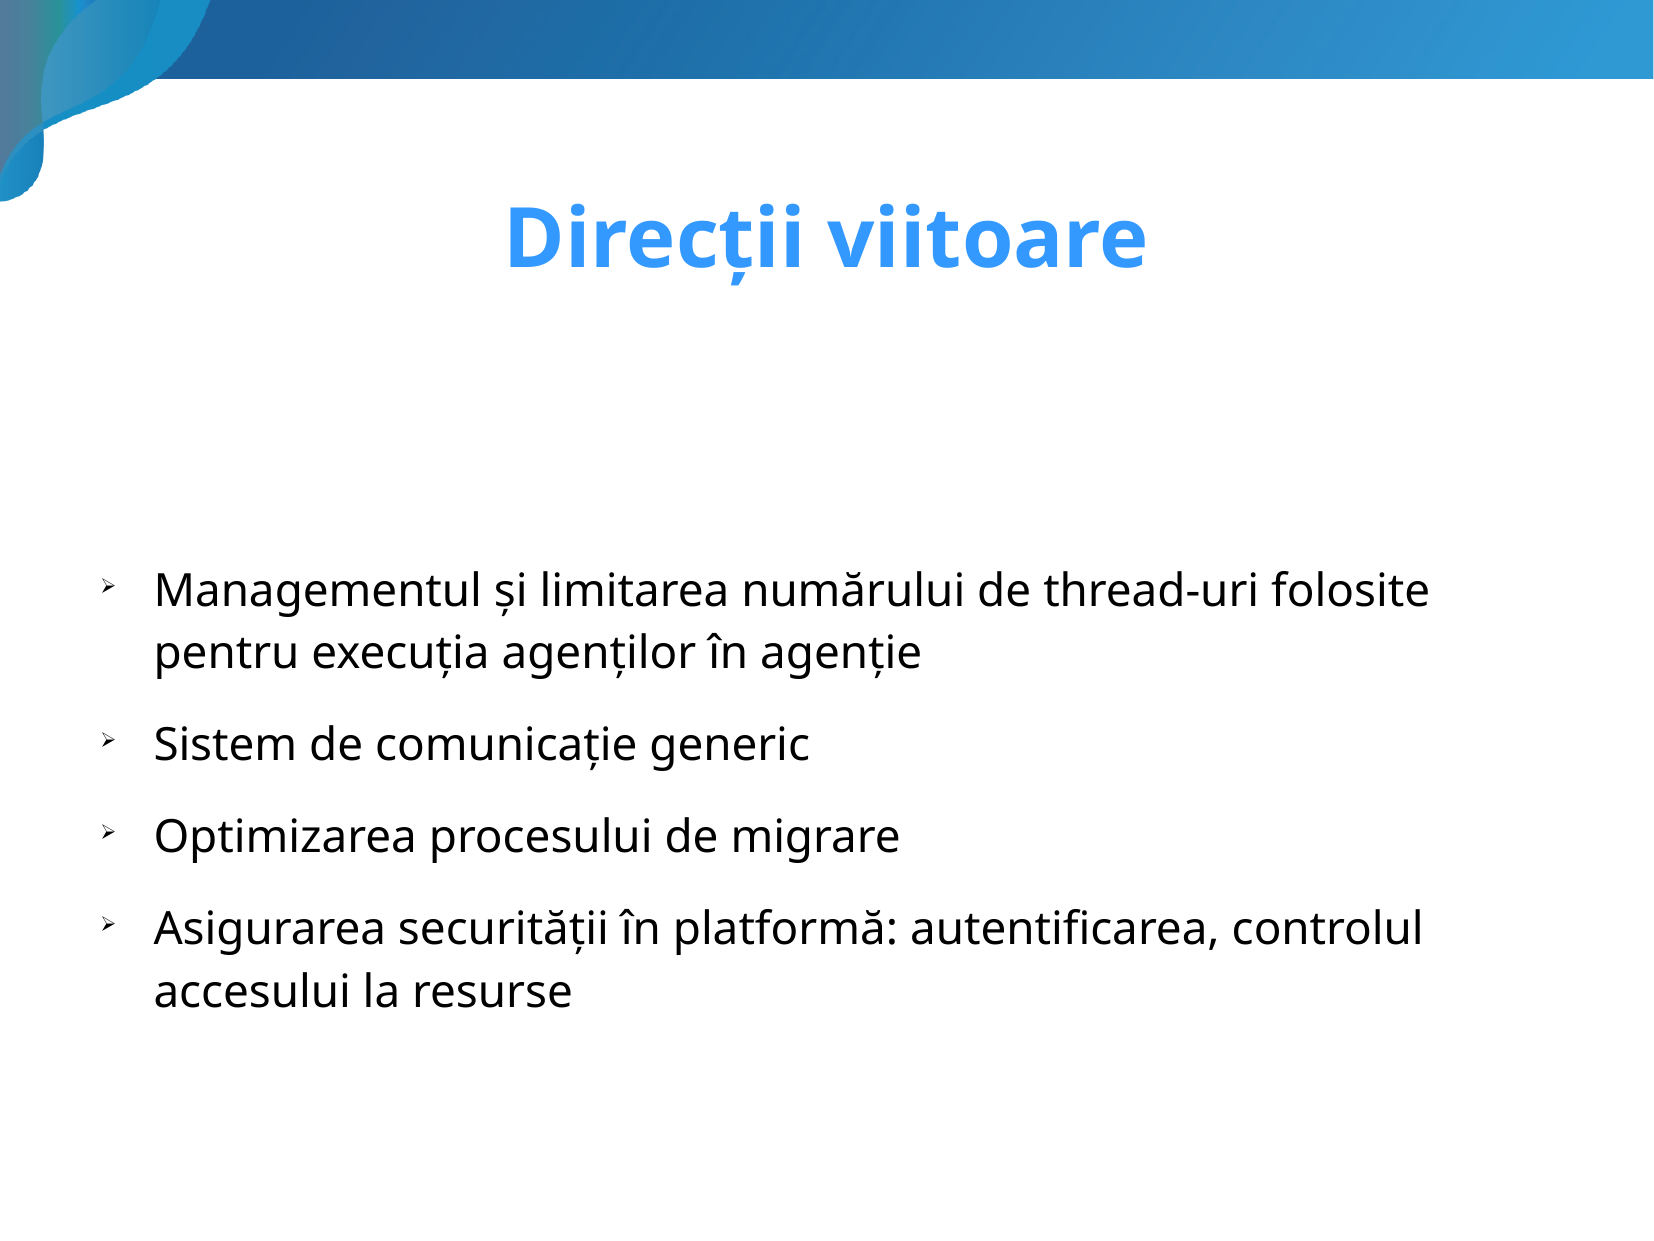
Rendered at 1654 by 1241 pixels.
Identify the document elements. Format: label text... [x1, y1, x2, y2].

list Managementul și limitarea numărului de thread-uri folosite pentru execuția agenților în agenție Sistem de comunicație generic Optimizarea procesului de migrare Asigurarea securității în platformă: autentificarea, controlul accesului la resurse [82, 372, 1571, 1093]
title Direcții viitoare [82, 132, 1571, 340]
picture [0, 0, 1654, 1241]
